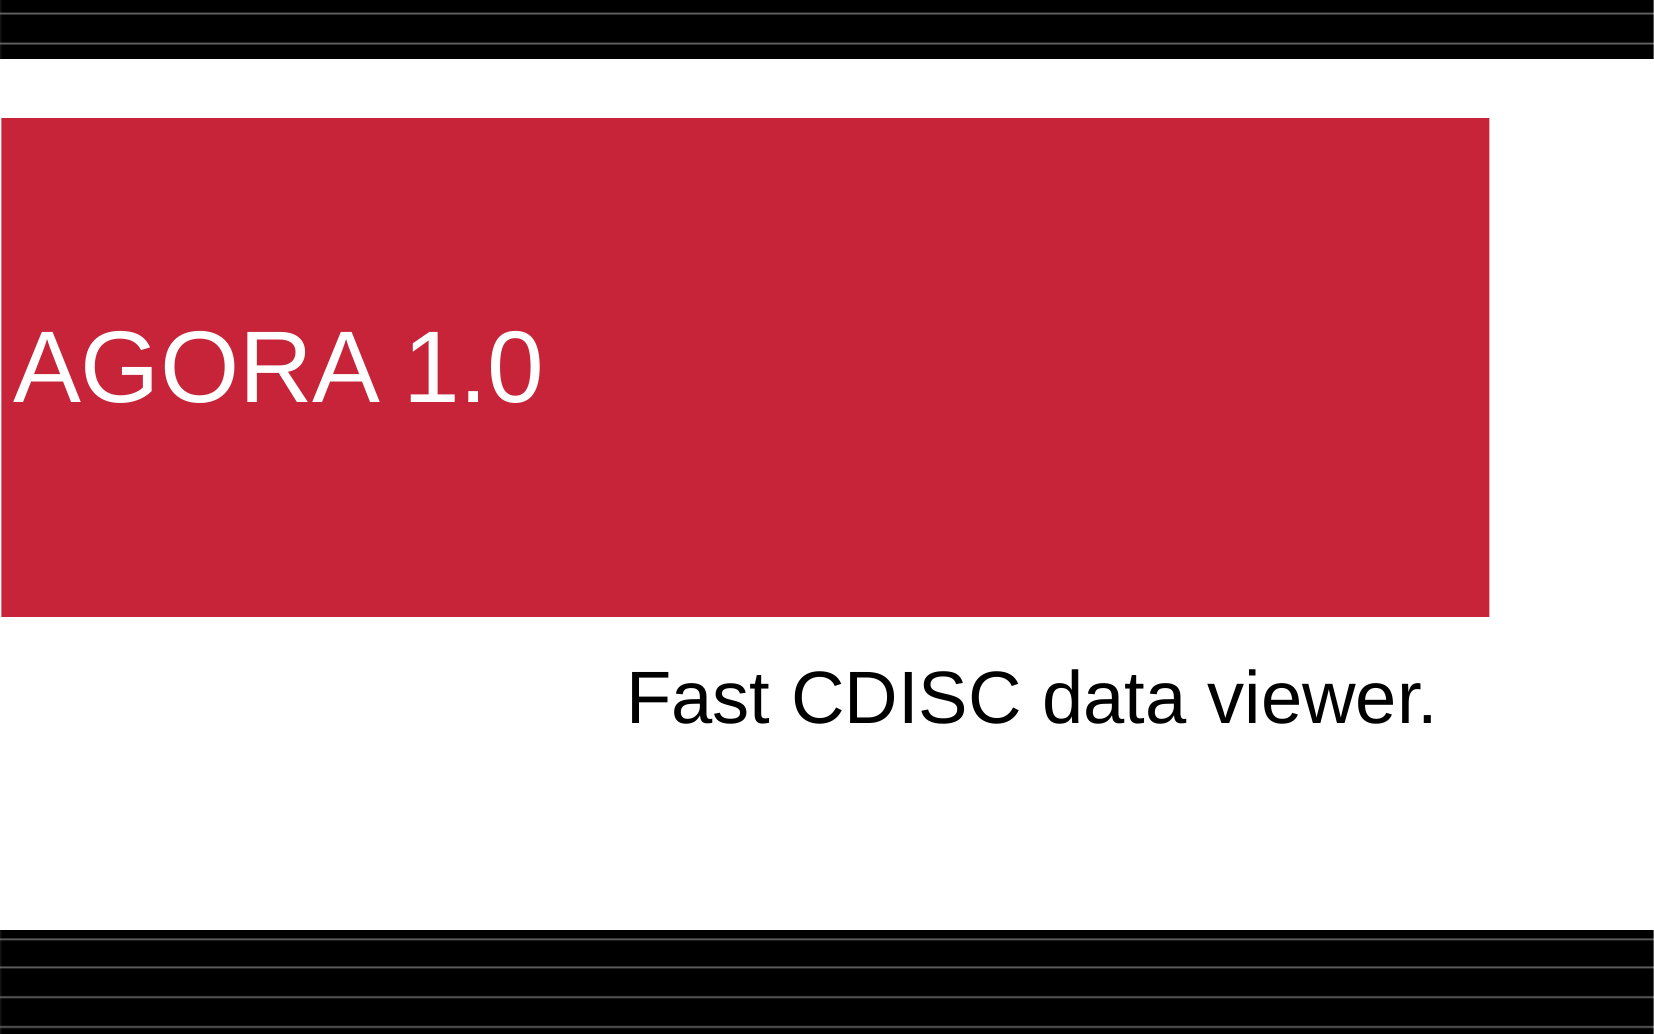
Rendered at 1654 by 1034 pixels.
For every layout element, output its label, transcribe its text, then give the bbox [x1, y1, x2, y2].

title AGORA 1.0 [1, 118, 1490, 617]
picture [0, 930, 1654, 1034]
subtitle Fast CDISC data viewer. [625, 656, 1489, 893]
picture [0, 0, 1654, 59]
